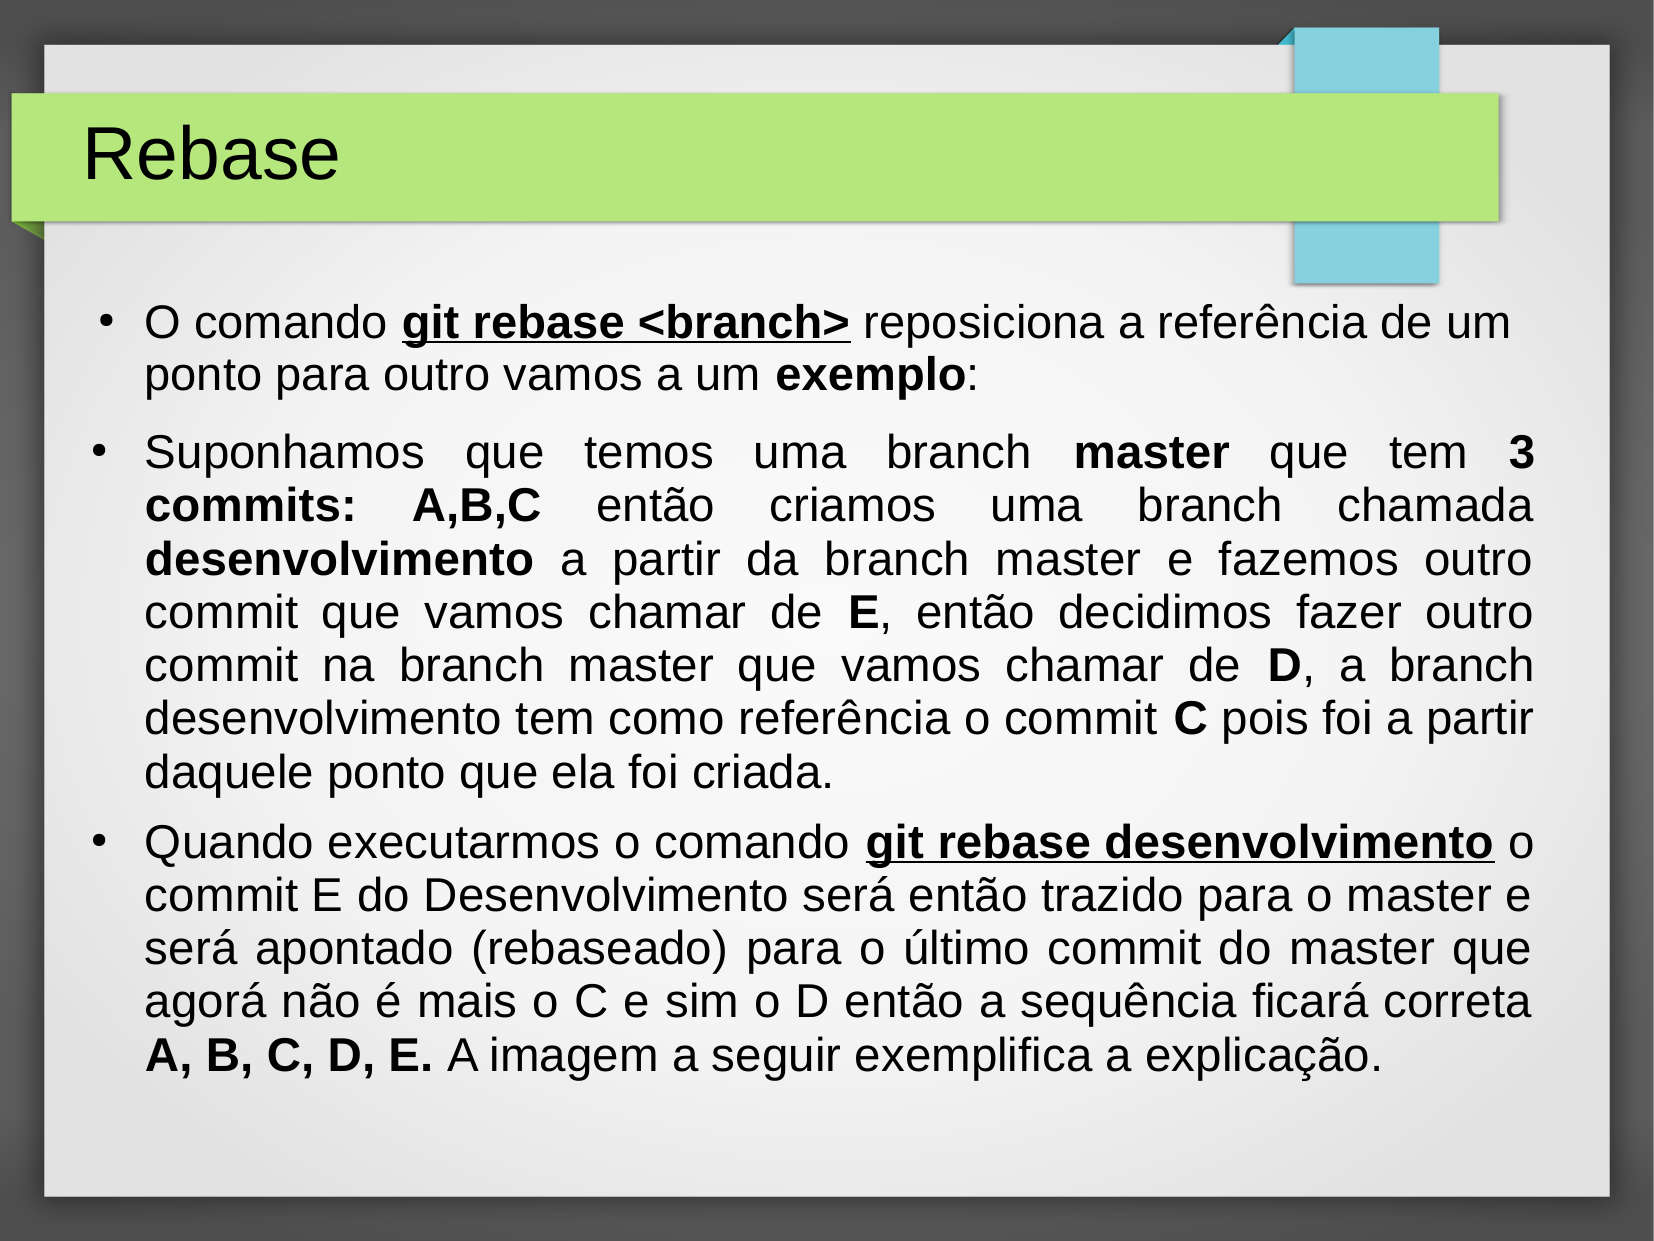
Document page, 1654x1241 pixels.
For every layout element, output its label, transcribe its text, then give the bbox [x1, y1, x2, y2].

list Quando executarmos o comando git rebase desenvolvimento o commit E do Desenvolvimento será então trazido para o master e será apontado (rebaseado) para o último commit do master que agorá não é mais o C e sim o D então a sequência ficará correta A, B, C, D, E. A imagem a seguir exemplifica a explicação. [82, 814, 1536, 1099]
picture [0, 0, 1654, 1241]
list O comando git rebase <branch> reposiciona a referência de um ponto para outro vamos a um exemplo: [82, 295, 1571, 402]
title Rebase [82, 94, 1264, 213]
list Suponhamos que temos uma branch master que tem 3 commits: A,B,C então criamos uma branch chamada desenvolvimento a partir da branch master e fazemos outro commit que vamos chamar de E, então decidimos fazer outro commit na branch master que vamos chamar de D, a branch desenvolvimento tem como referência o commit C pois foi a partir daquele ponto que ela foi criada. [82, 425, 1536, 804]
